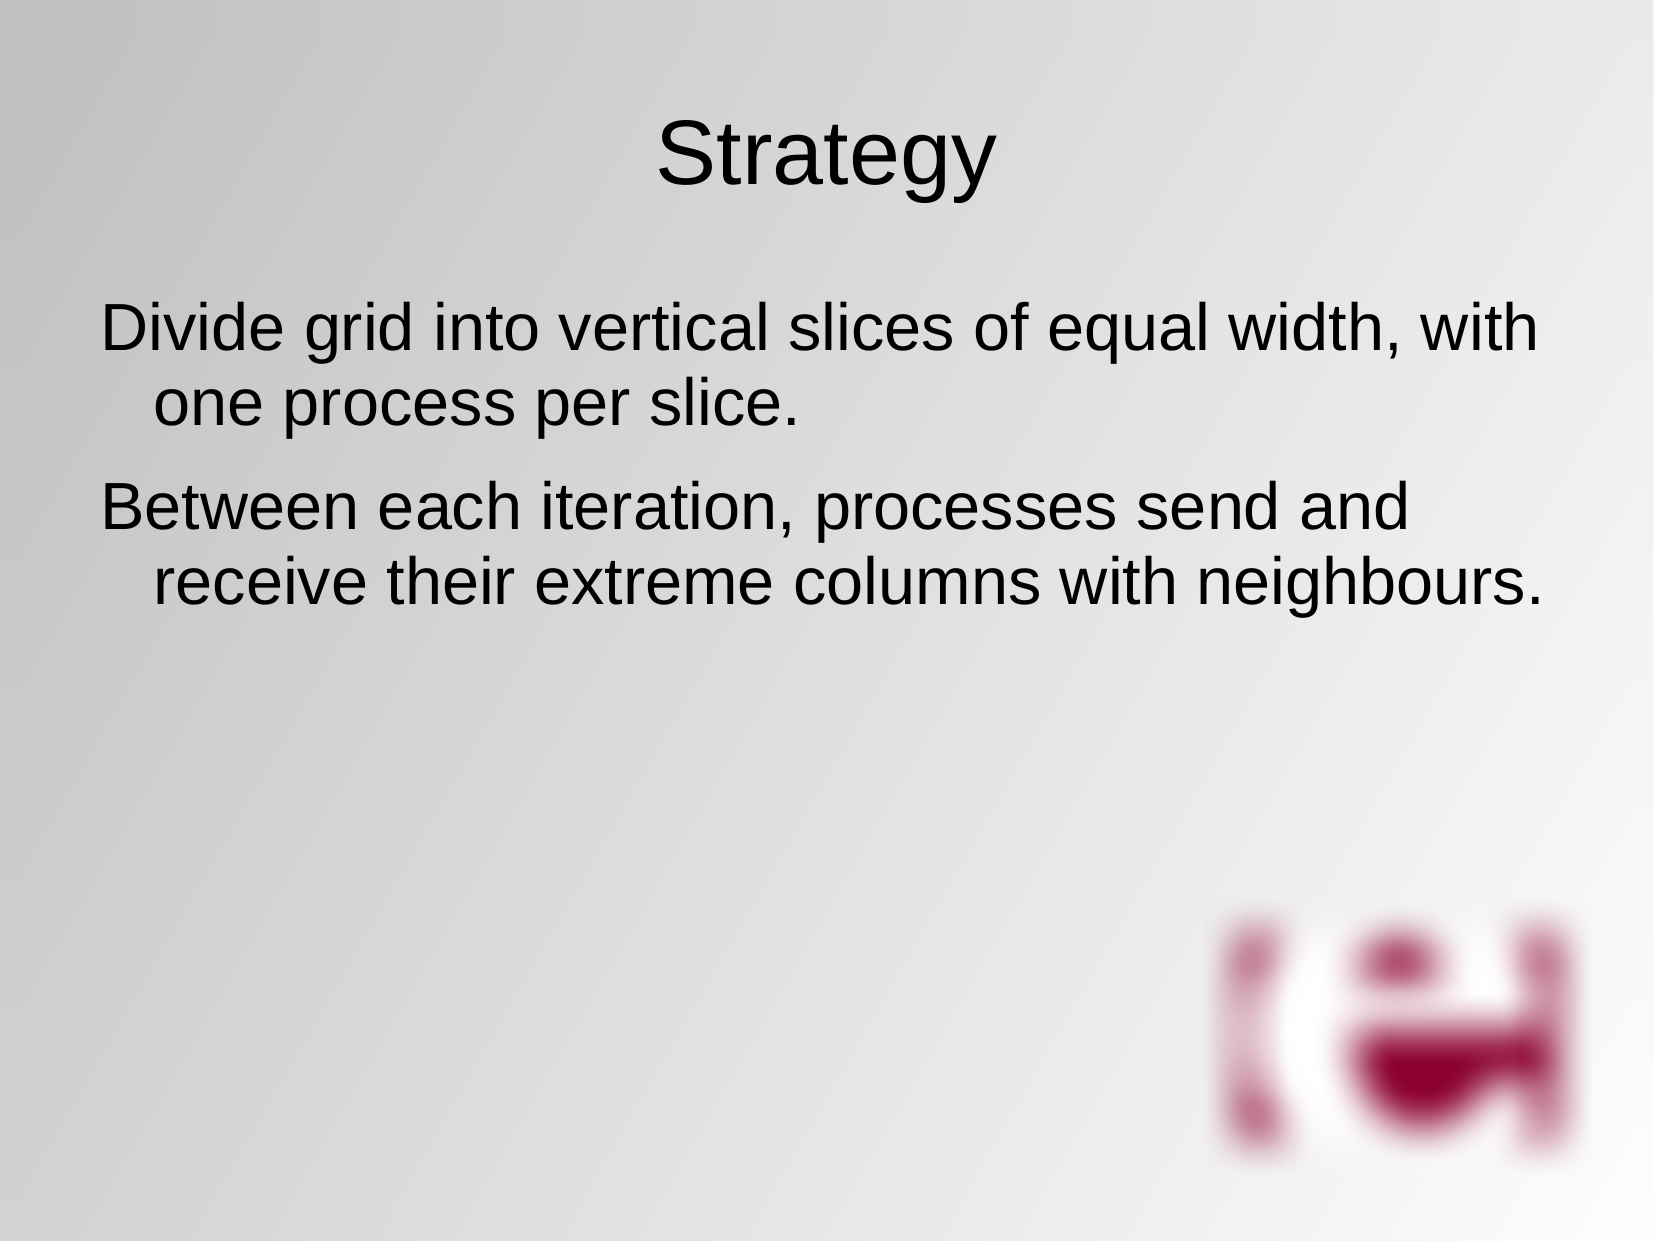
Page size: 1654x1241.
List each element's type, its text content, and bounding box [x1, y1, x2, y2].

title Strategy [82, 56, 1571, 250]
list Divide grid into vertical slices of equal width, with one process per slice. Between each iteration, processes send and receive their extreme columns with neighbours. [82, 290, 1571, 1094]
picture [0, 0, 1654, 1241]
